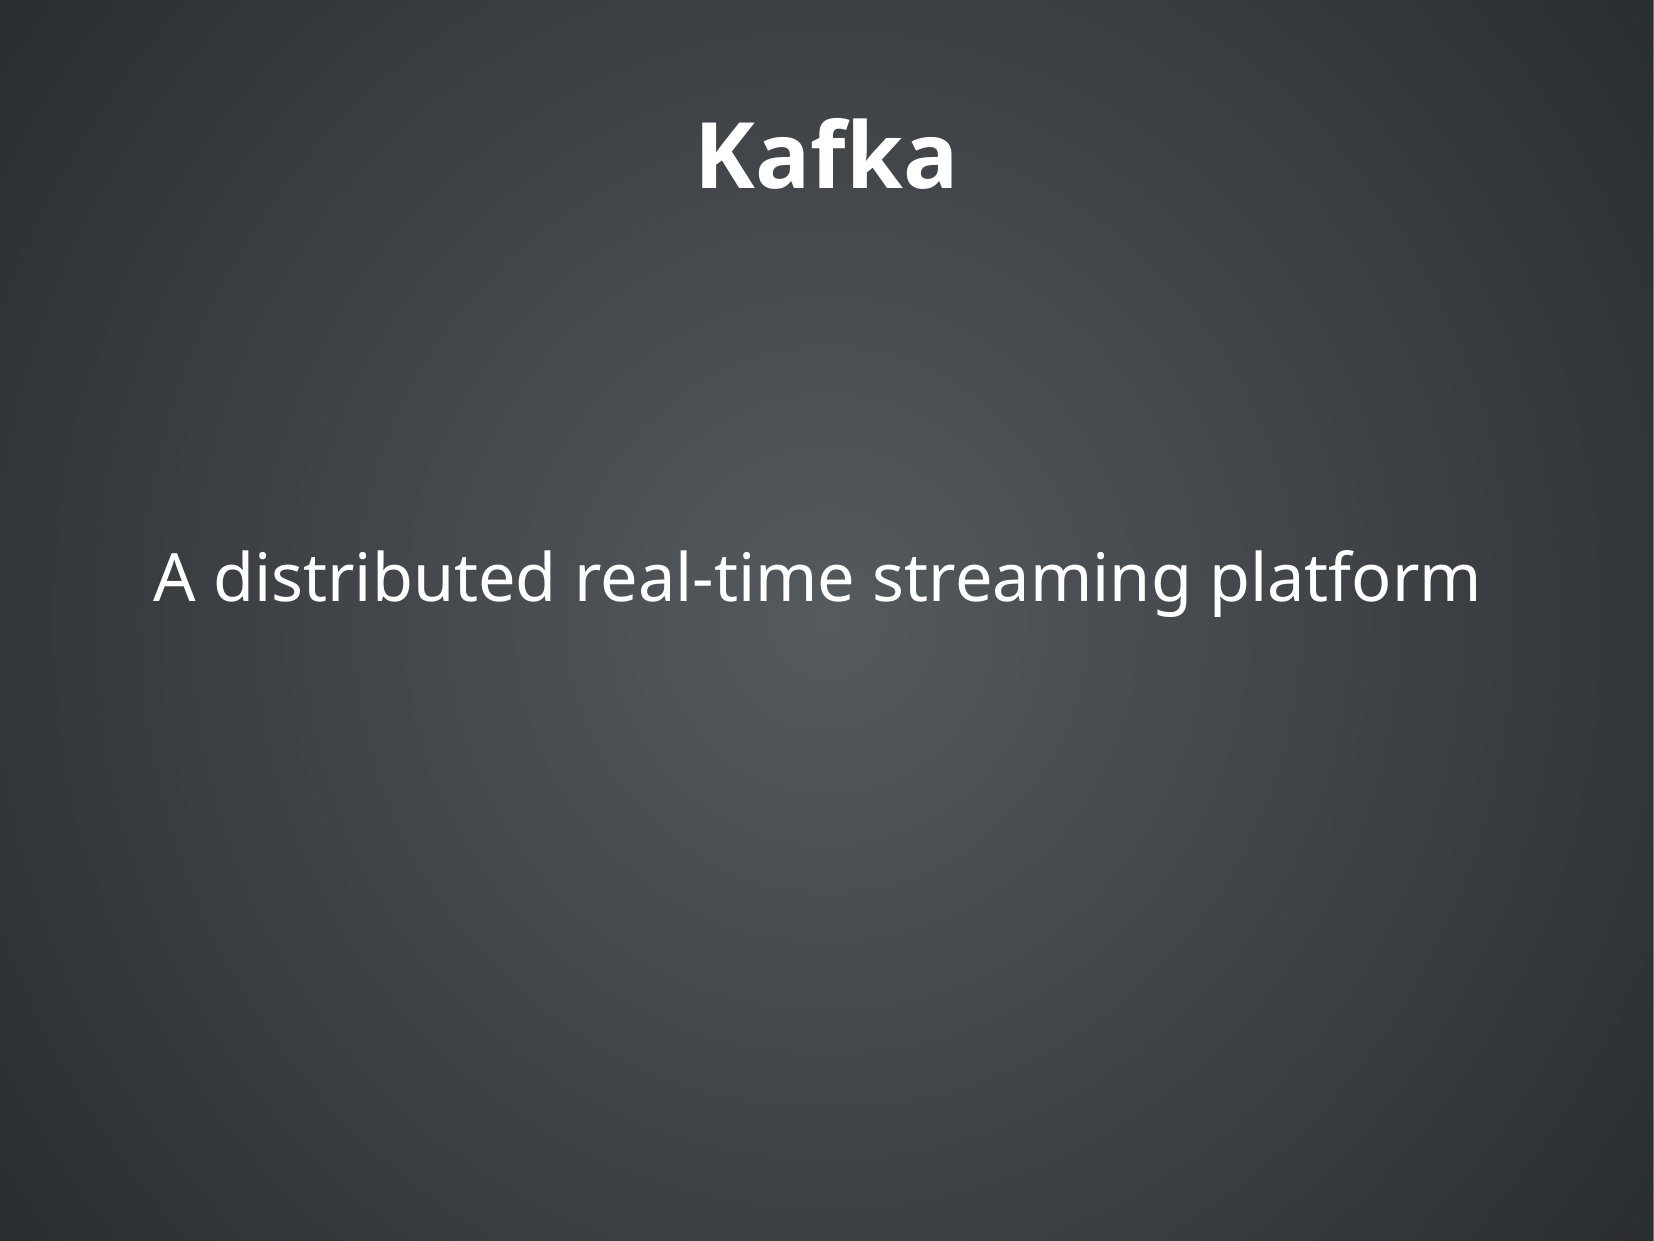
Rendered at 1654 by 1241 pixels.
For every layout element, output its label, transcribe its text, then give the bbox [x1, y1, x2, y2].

picture [0, 0, 1654, 1241]
list A distributed real-time streaming platform [82, 290, 1571, 1109]
title Kafka [82, 49, 1571, 257]
